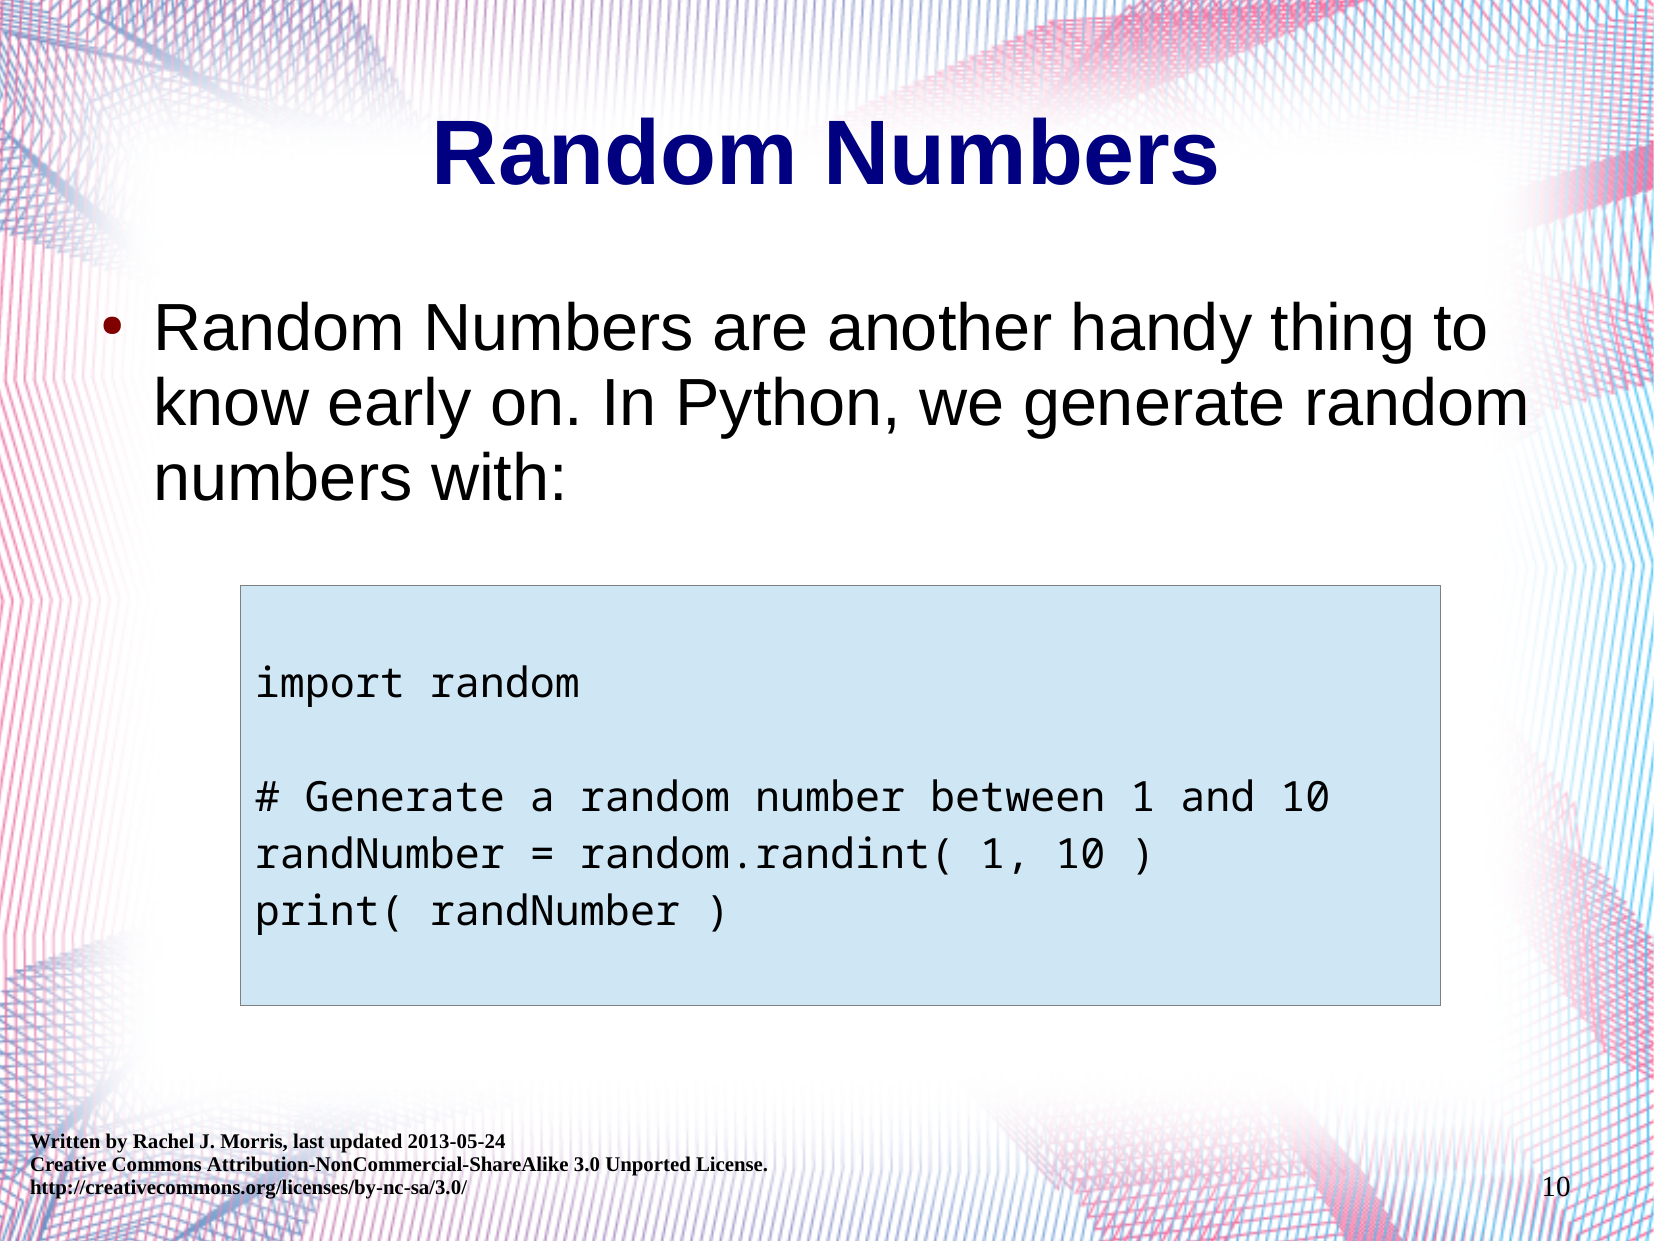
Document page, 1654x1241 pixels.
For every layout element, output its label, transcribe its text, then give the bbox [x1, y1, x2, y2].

title Random Numbers [82, 49, 1571, 257]
picture [0, 0, 1654, 1241]
text_box import random # Generate a random number between 1 and 10 randNumber = random.randint( 1, 10 ) print( randNumber ) [240, 585, 1441, 1006]
list Random Numbers are another handy thing to know early on. In Python, we generate random numbers with: [82, 290, 1571, 541]
